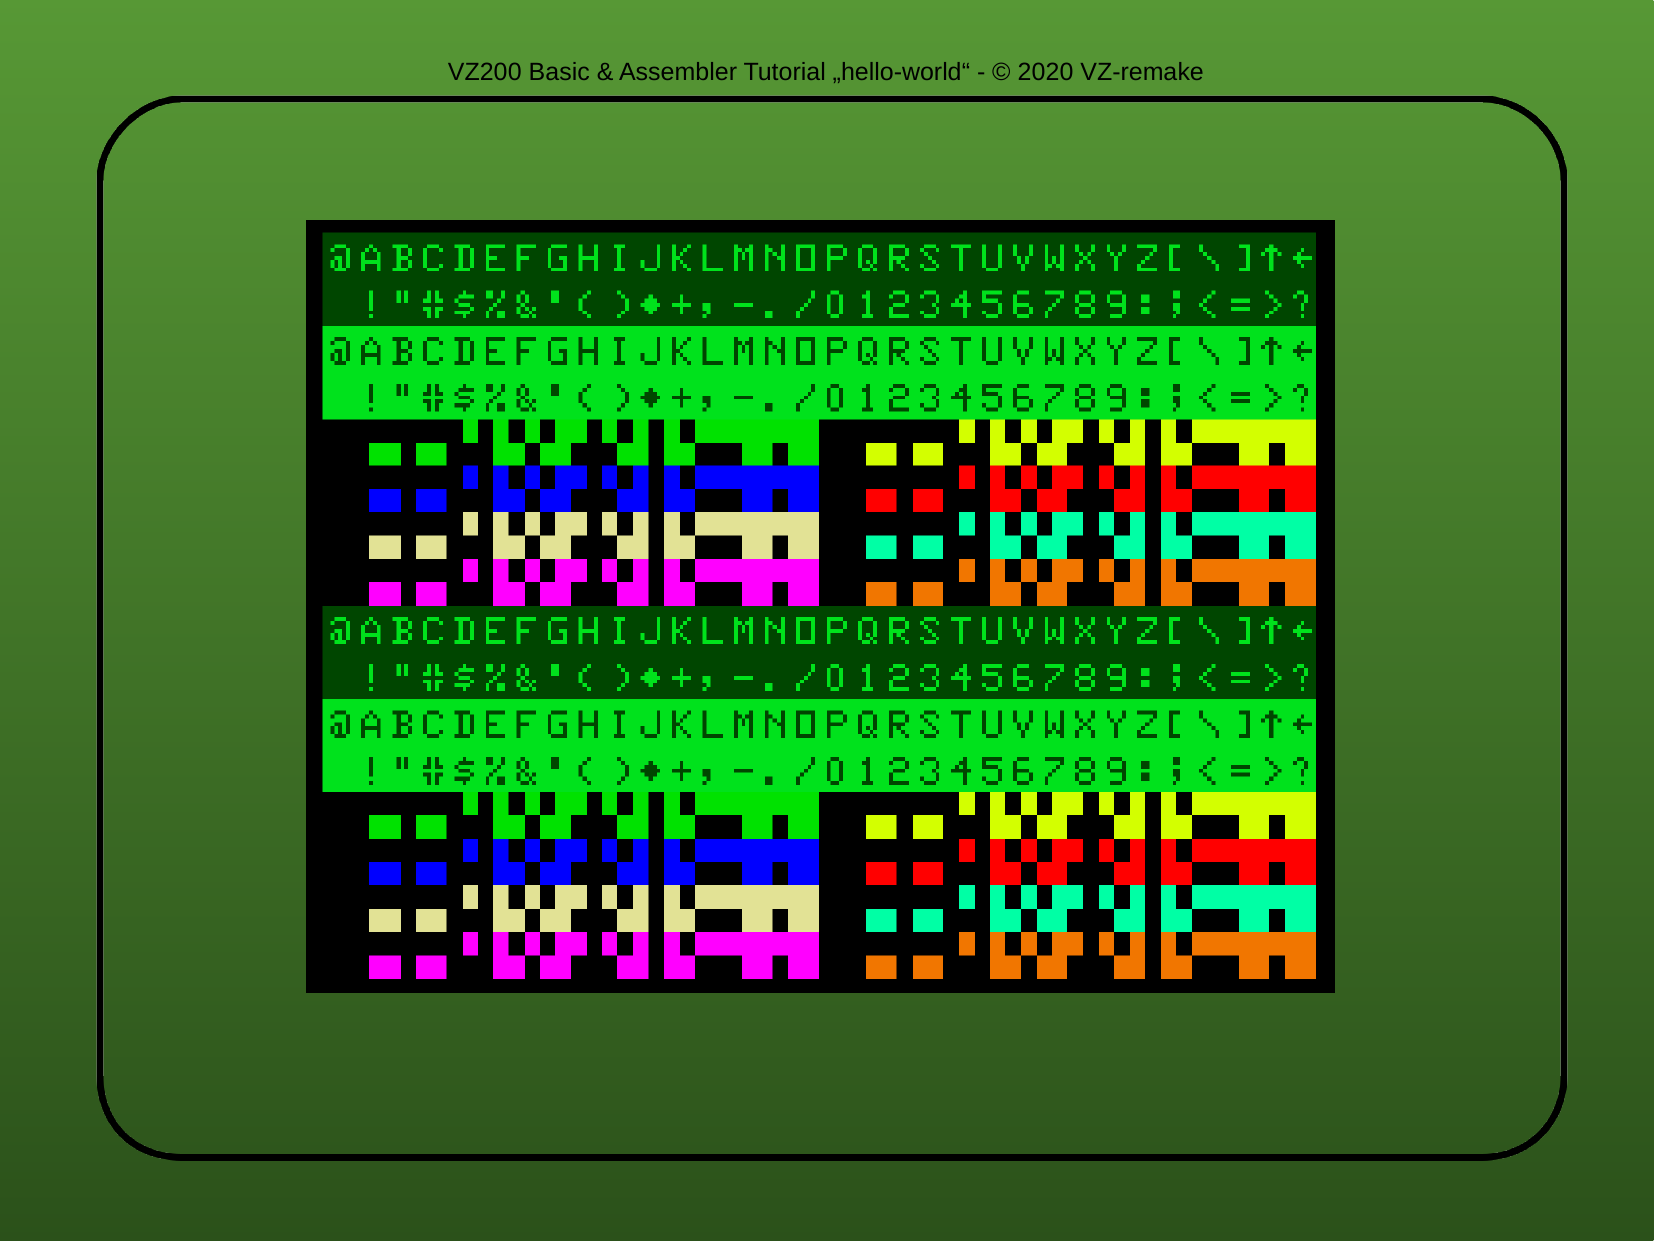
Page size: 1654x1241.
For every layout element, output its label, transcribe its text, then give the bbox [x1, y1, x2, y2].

title VZ200 Basic & Assembler Tutorial „hello-world“ - © 2020 VZ-remake [82, 49, 1571, 95]
picture [59, 58, 1607, 1199]
